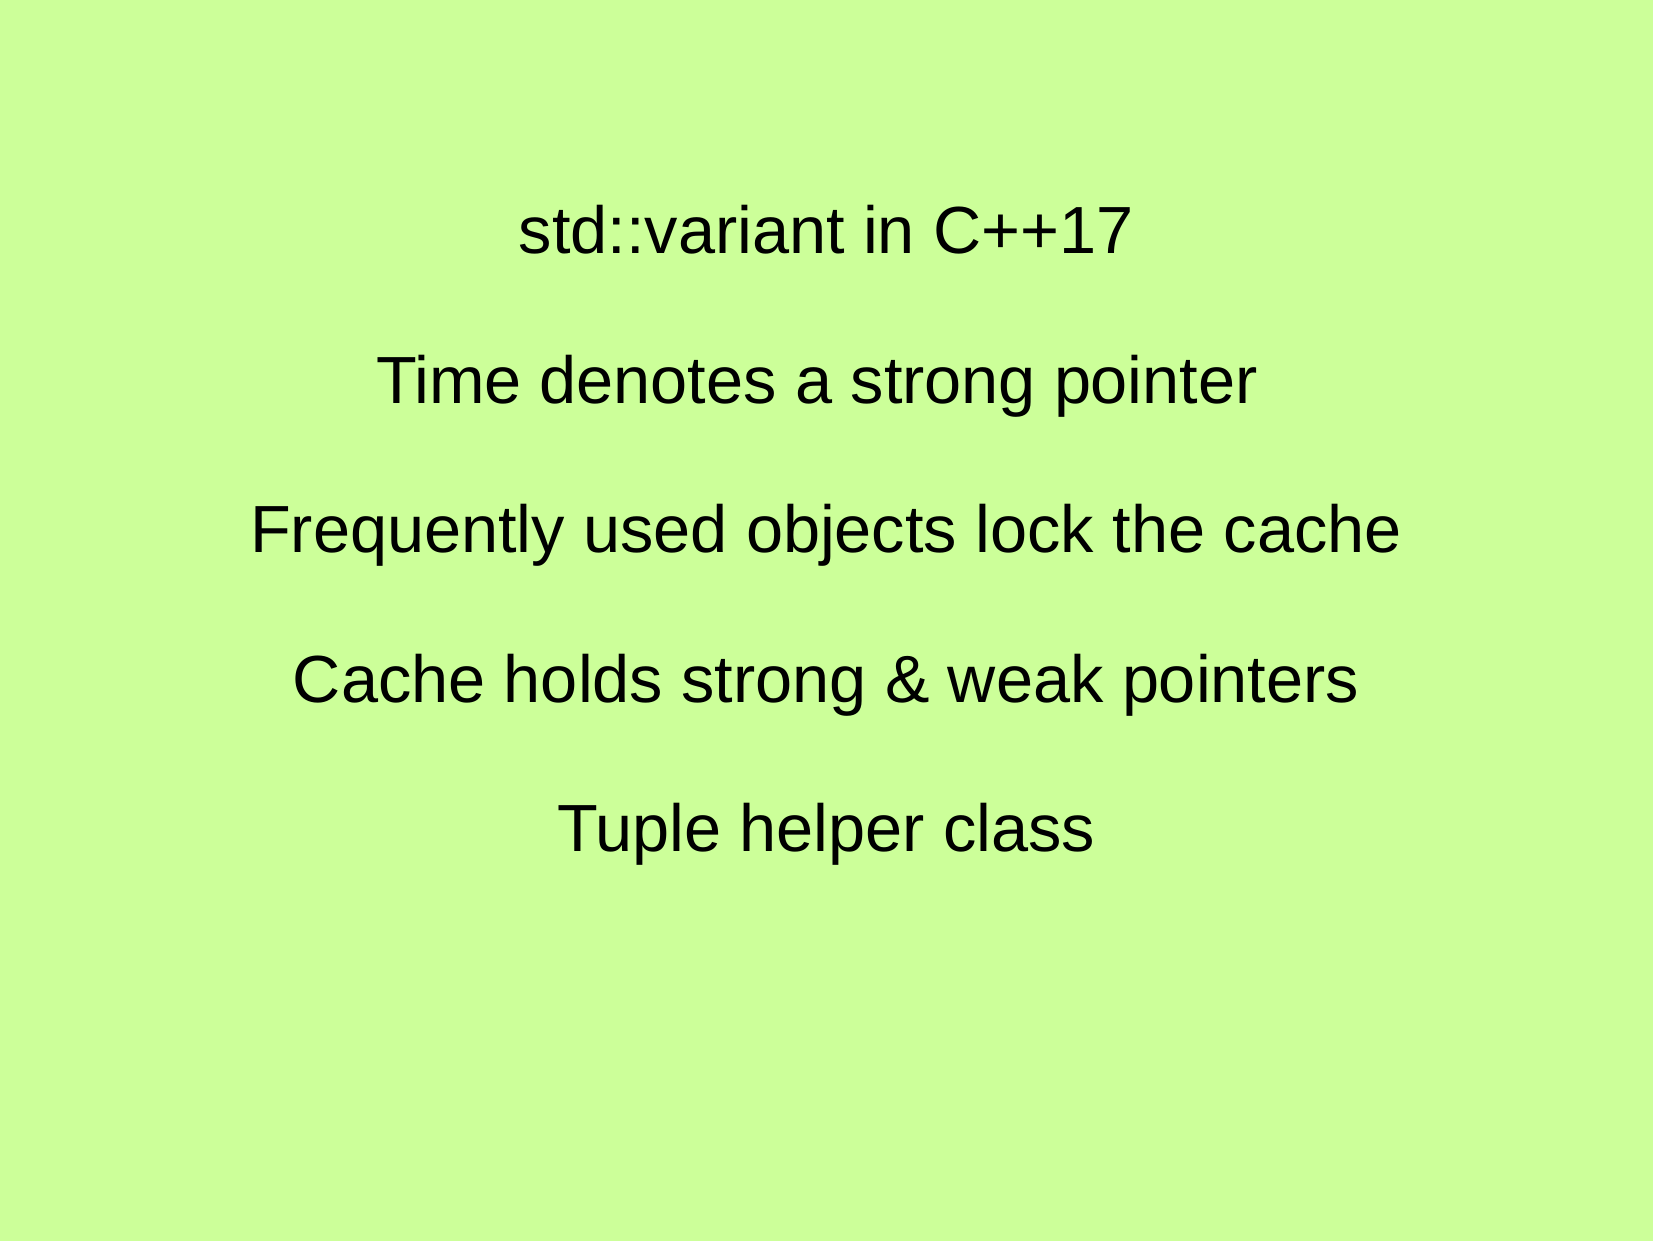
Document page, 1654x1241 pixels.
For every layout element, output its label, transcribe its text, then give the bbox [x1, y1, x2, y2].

subtitle std::variant in C++17 Time denotes a strong pointer Frequently used objects lock the cache Cache holds strong & weak pointers Tuple helper class [82, 49, 1571, 1010]
